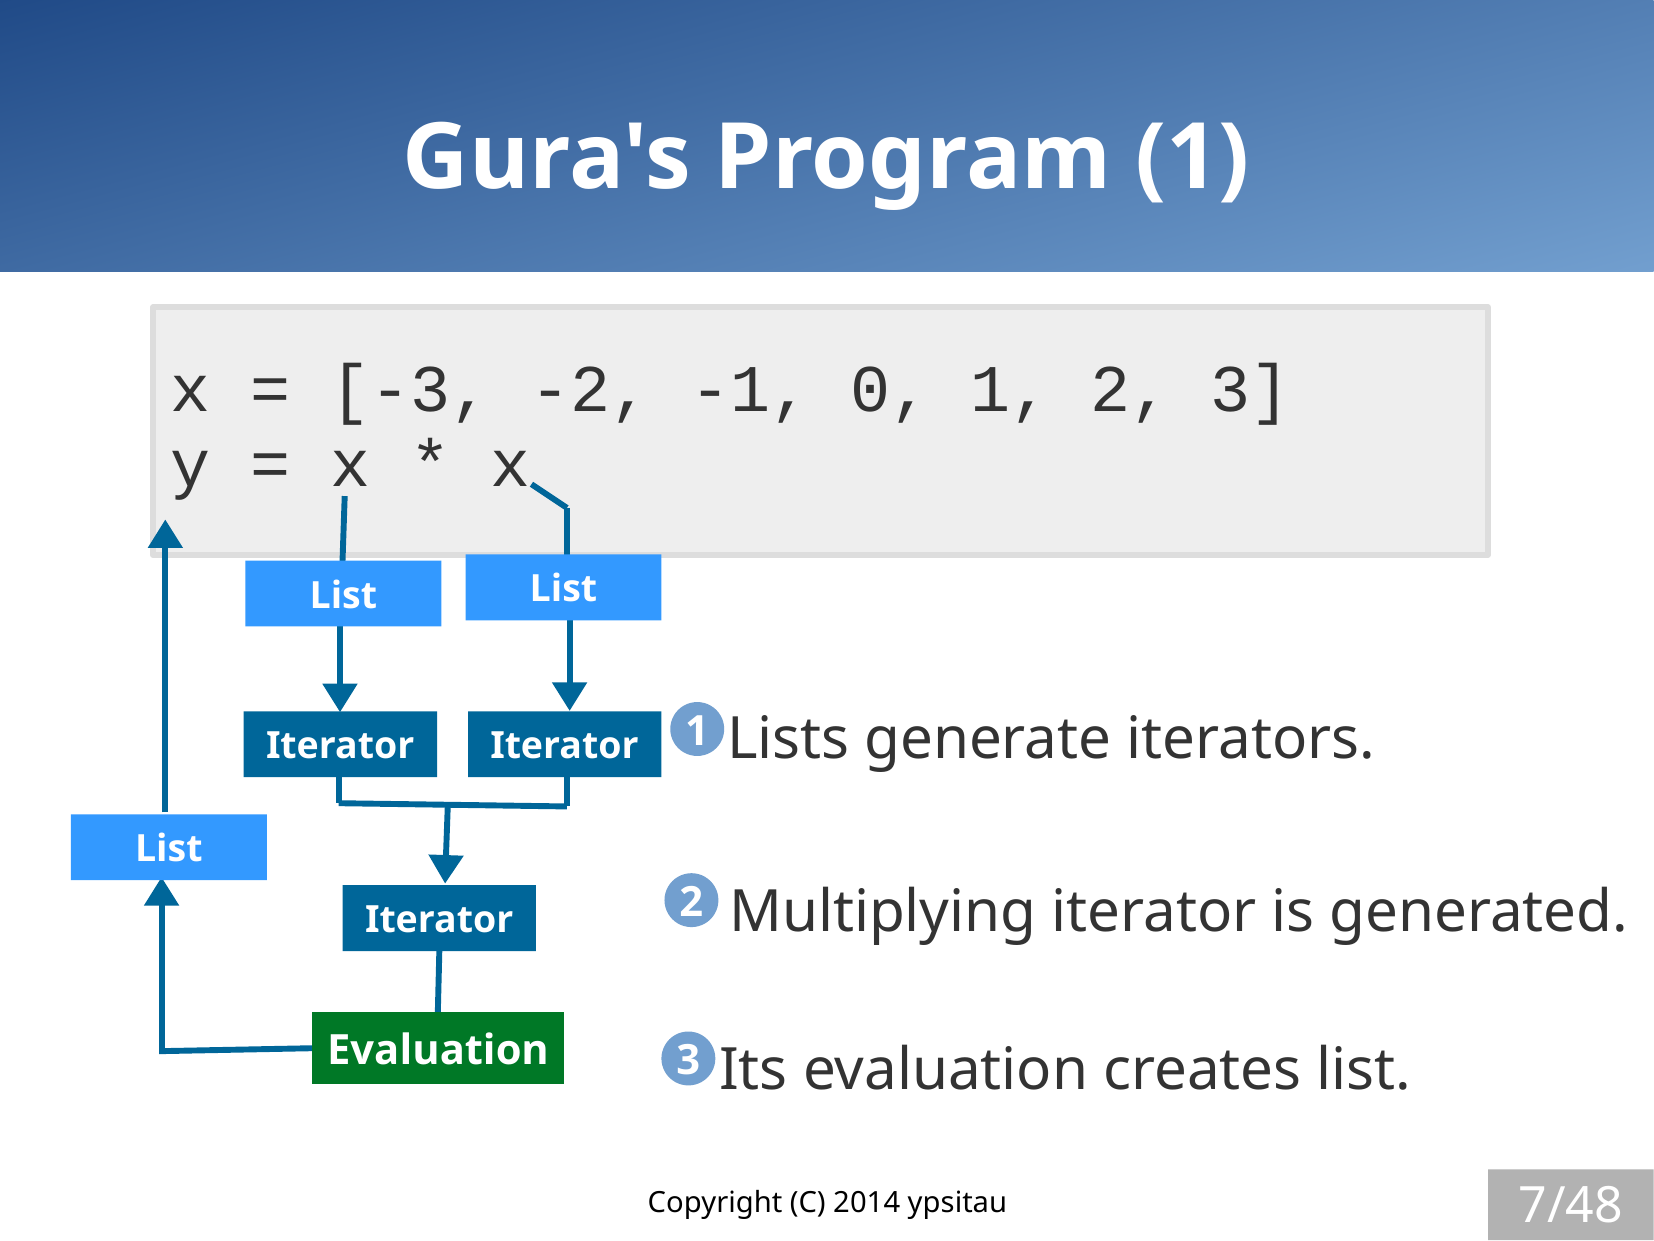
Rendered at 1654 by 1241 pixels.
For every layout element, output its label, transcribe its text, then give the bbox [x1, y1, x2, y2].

text_box Iterator [243, 711, 438, 777]
text_box Lists generate iterators. [712, 688, 1339, 782]
text_box Iterator [468, 711, 662, 777]
text_box x = [-3, -2, -1, 0, 1, 2, 3] y = x * x [153, 307, 1488, 556]
text_box List [465, 555, 662, 620]
text_box 1 [670, 702, 725, 756]
text_box Evaluation [320, 1012, 556, 1084]
title Gura's Program (1) [82, 49, 1571, 257]
text_box Iterator [342, 885, 536, 951]
text_box Its evaluation creates list. [704, 1019, 1374, 1112]
text_box List [70, 814, 267, 880]
text_box Multiplying iterator is generated. [714, 862, 1585, 955]
text_box List [245, 561, 442, 626]
text_box 3 [661, 1031, 716, 1086]
text_box 2 [664, 873, 719, 928]
